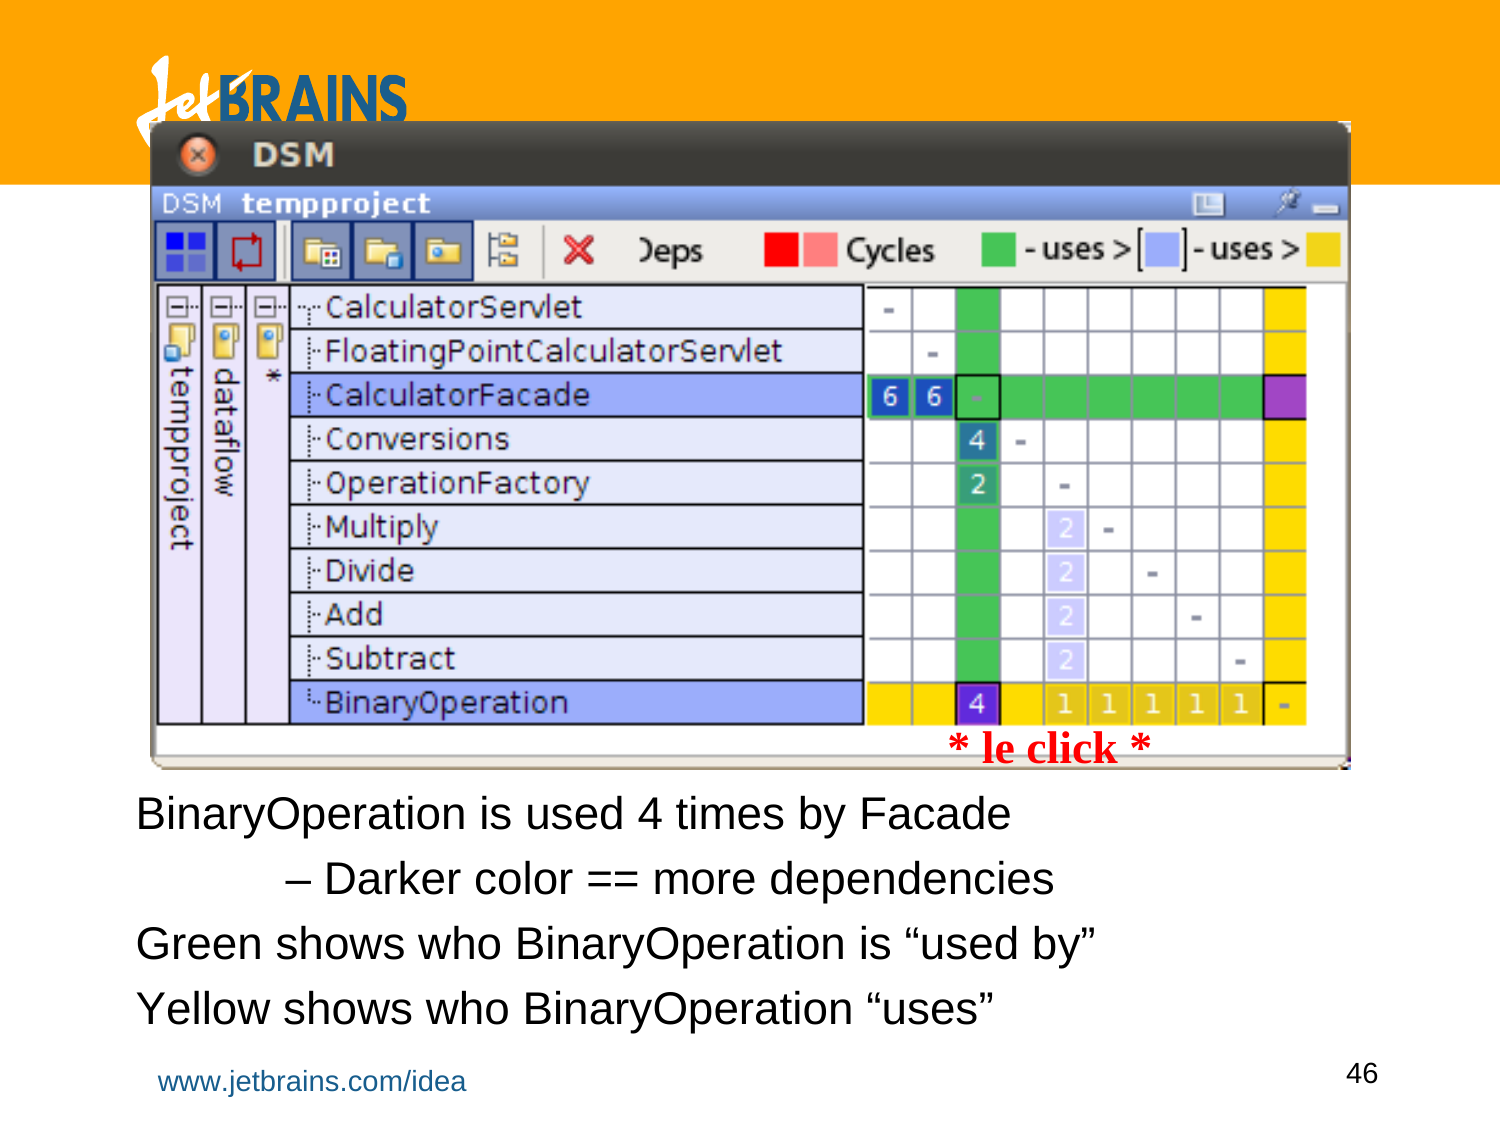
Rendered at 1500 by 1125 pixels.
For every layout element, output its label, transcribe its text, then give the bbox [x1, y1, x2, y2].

subtitle BinaryOperation is used 4 times by Facade – Darker color == more dependencies Green shows who BinaryOperation is “used by” Yellow shows who BinaryOperation “uses” [135, 789, 1377, 1113]
text_box * le click * [900, 710, 1201, 781]
picture [150, 121, 1351, 770]
